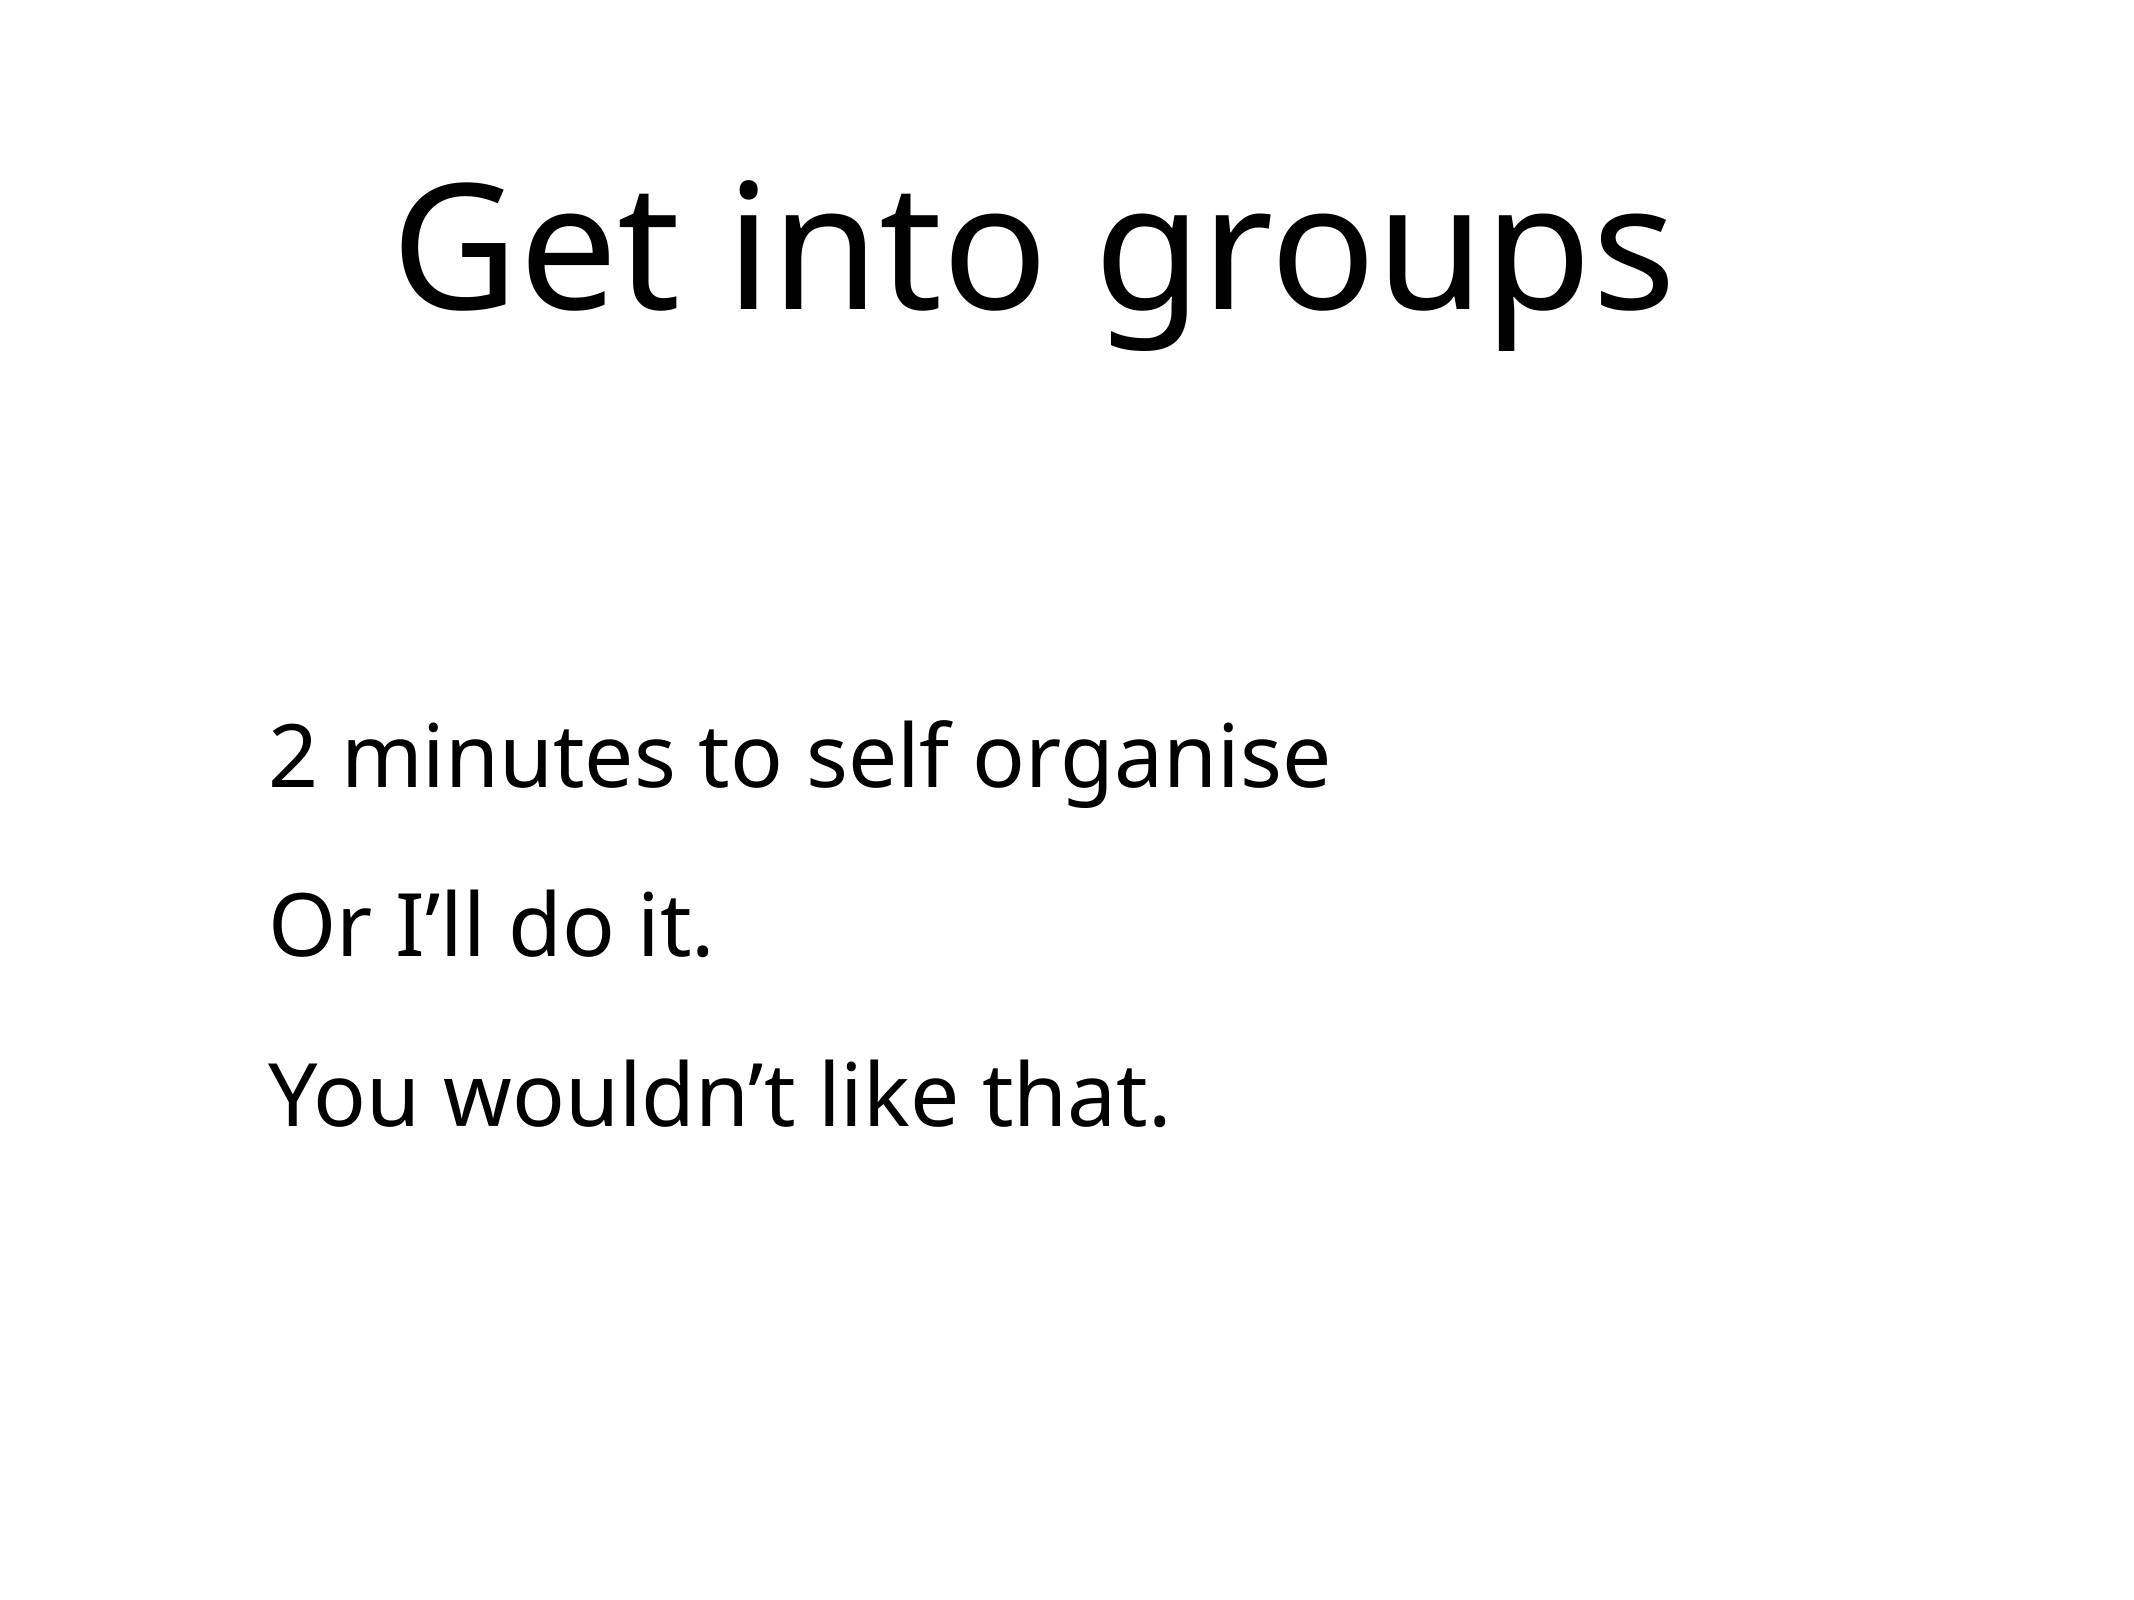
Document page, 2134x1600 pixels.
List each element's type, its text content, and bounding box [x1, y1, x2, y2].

title Get into groups [208, 41, 1925, 442]
list 2 minutes to self organise Or I’ll do it. You wouldn’t like that. [208, 454, 1925, 1392]
